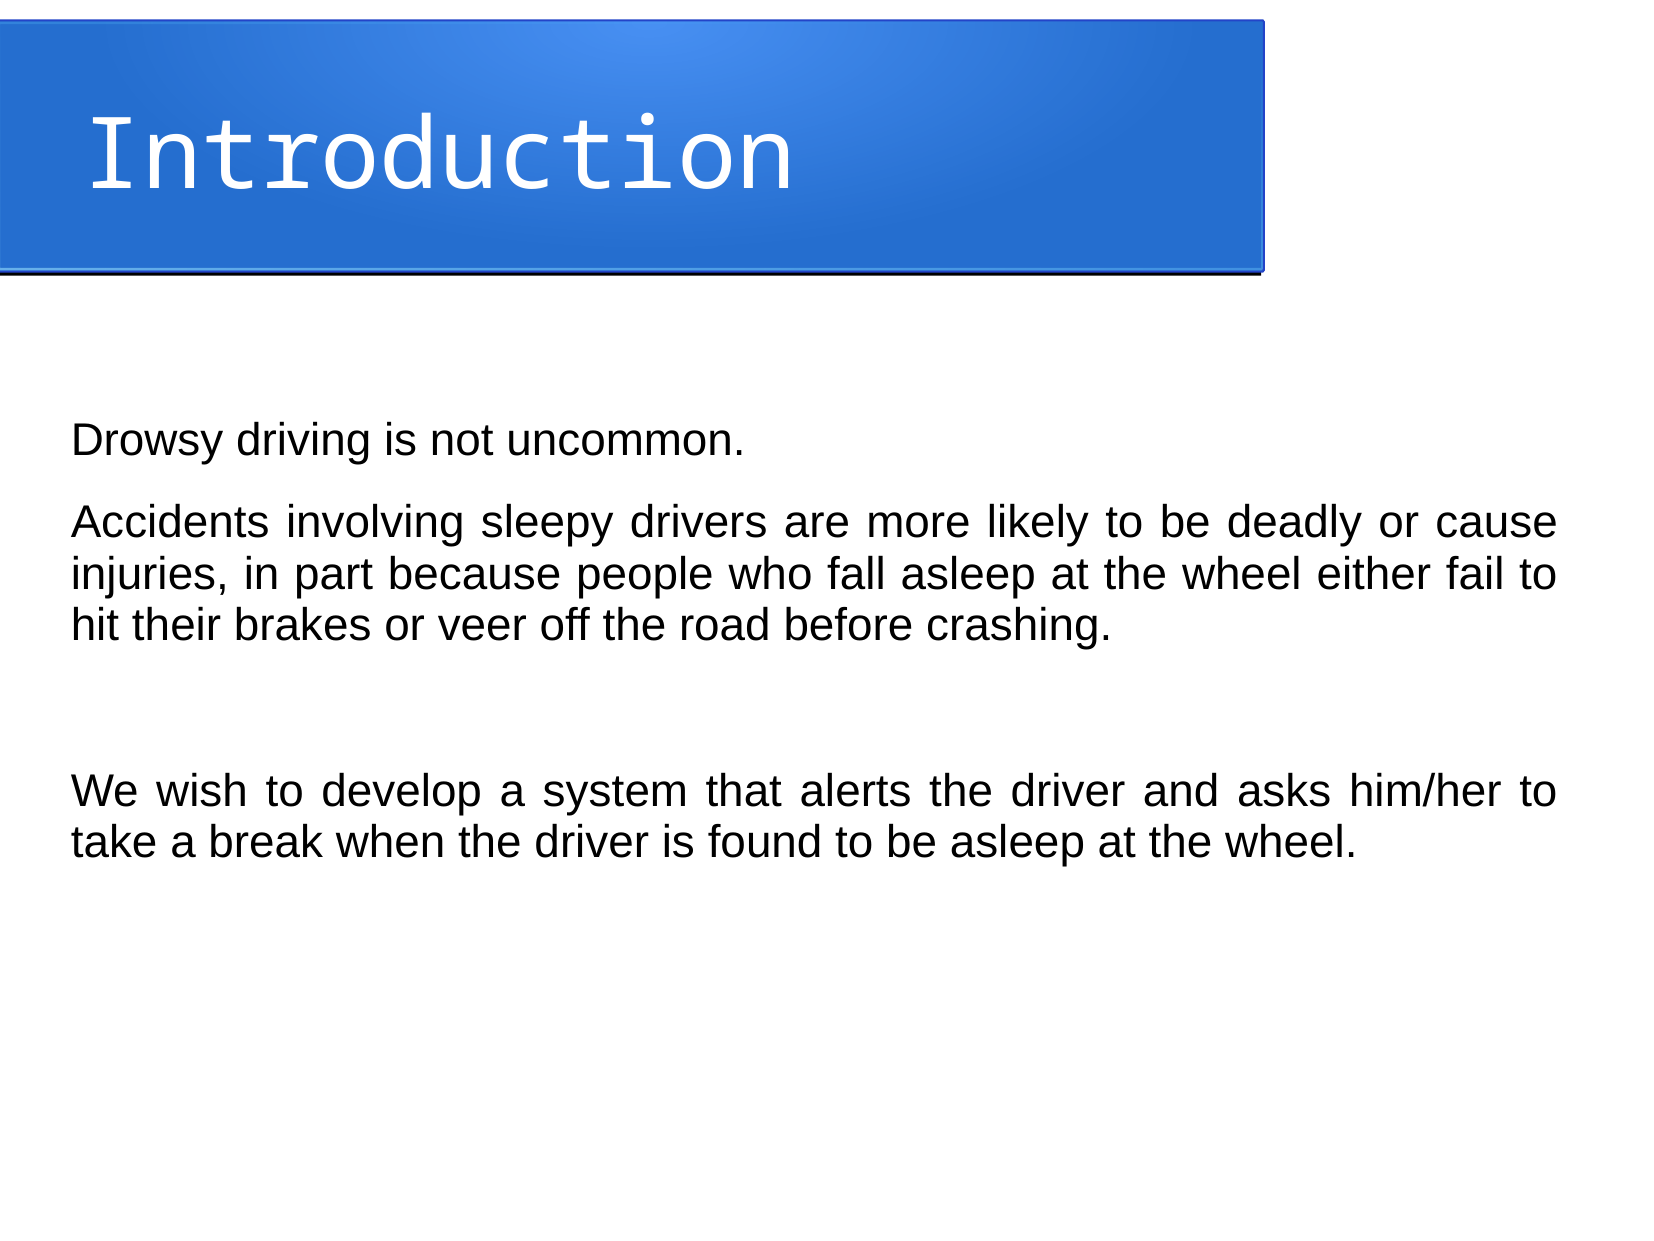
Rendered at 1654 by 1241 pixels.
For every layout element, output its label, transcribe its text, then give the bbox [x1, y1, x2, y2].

title Introduction [82, 47, 1235, 252]
list Drowsy driving is not uncommon. Accidents involving sleepy drivers are more likely to be deadly or cause injuries, in part because people who fall asleep at the wheel either fail to hit their brakes or veer off the road before crashing. We wish to develop a system that alerts the driver and asks him/her to take a break when the driver is found to be asleep at the wheel. [70, 413, 1560, 1133]
